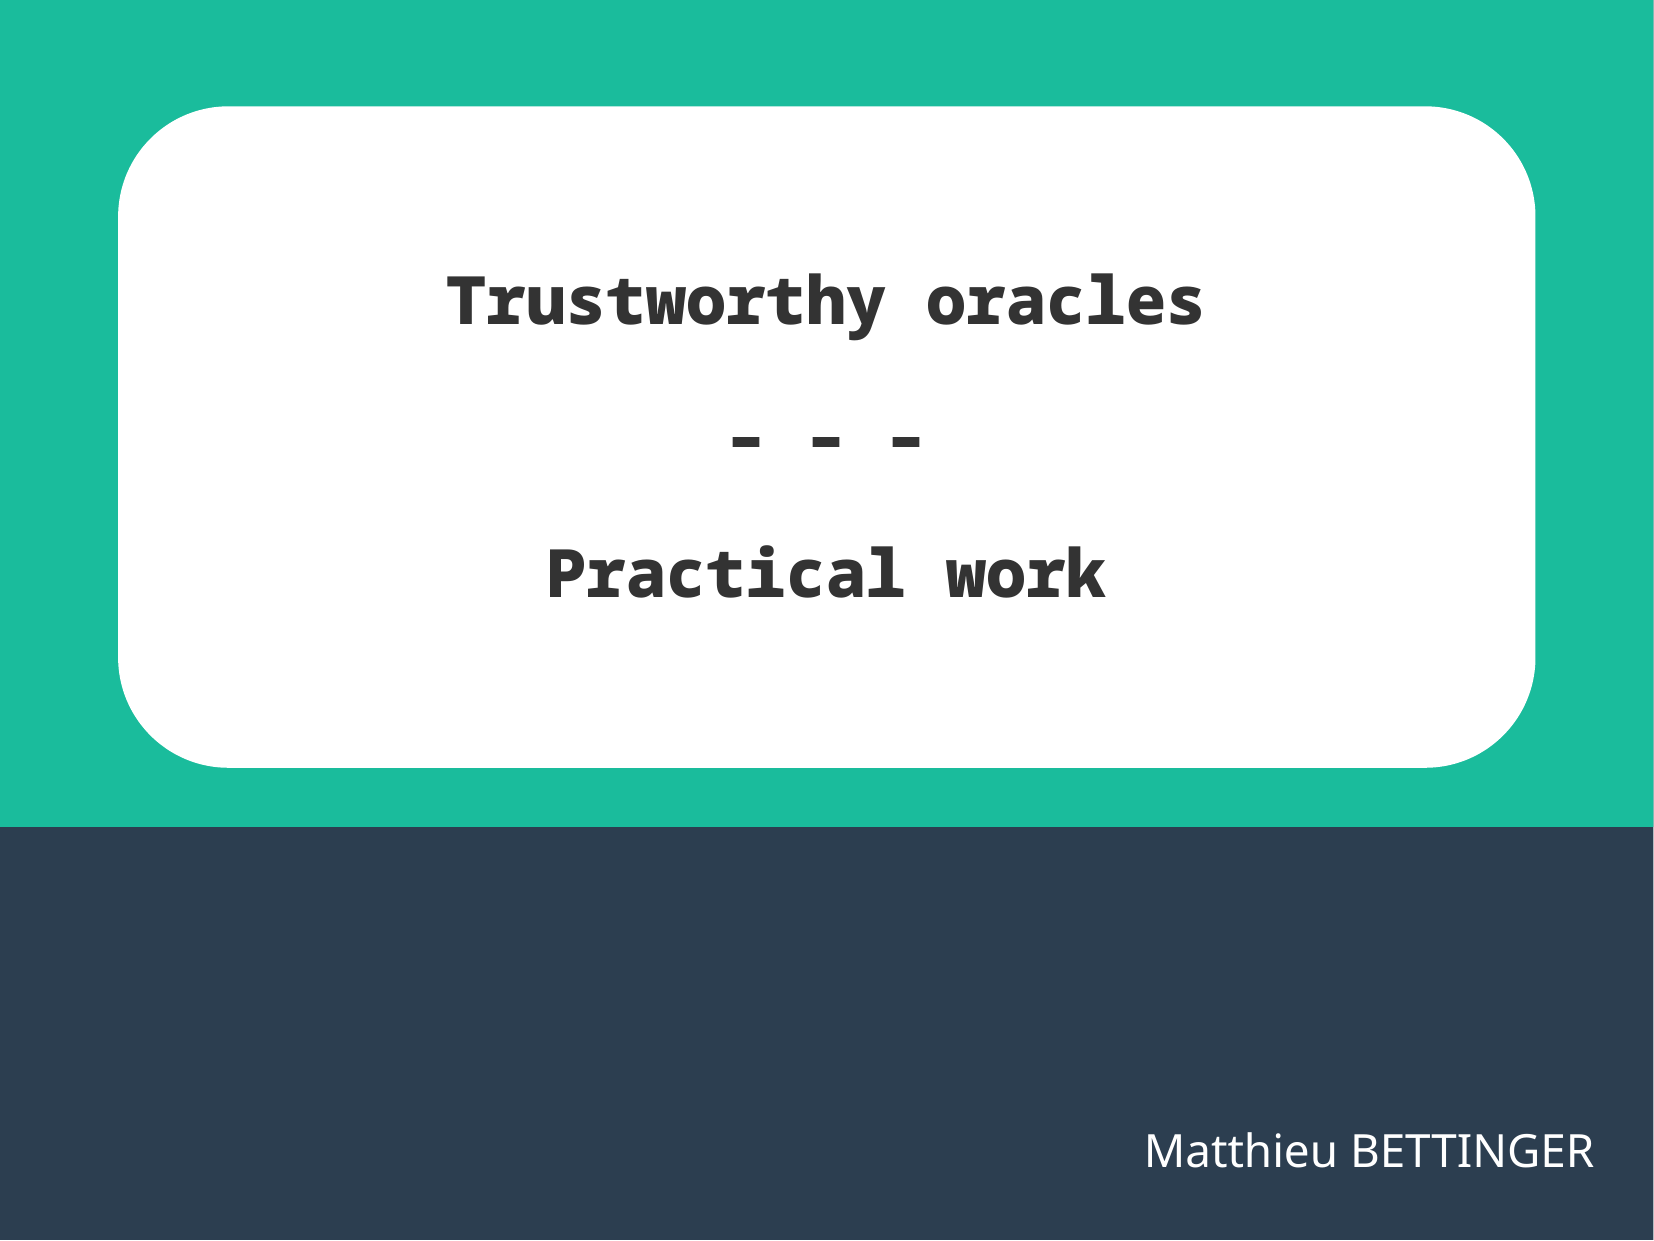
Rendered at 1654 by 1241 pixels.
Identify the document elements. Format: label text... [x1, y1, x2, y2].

title Trustworthy oracles – – – Practical work [59, 47, 1595, 778]
subtitle Matthieu BETTINGER [59, 856, 1595, 1182]
